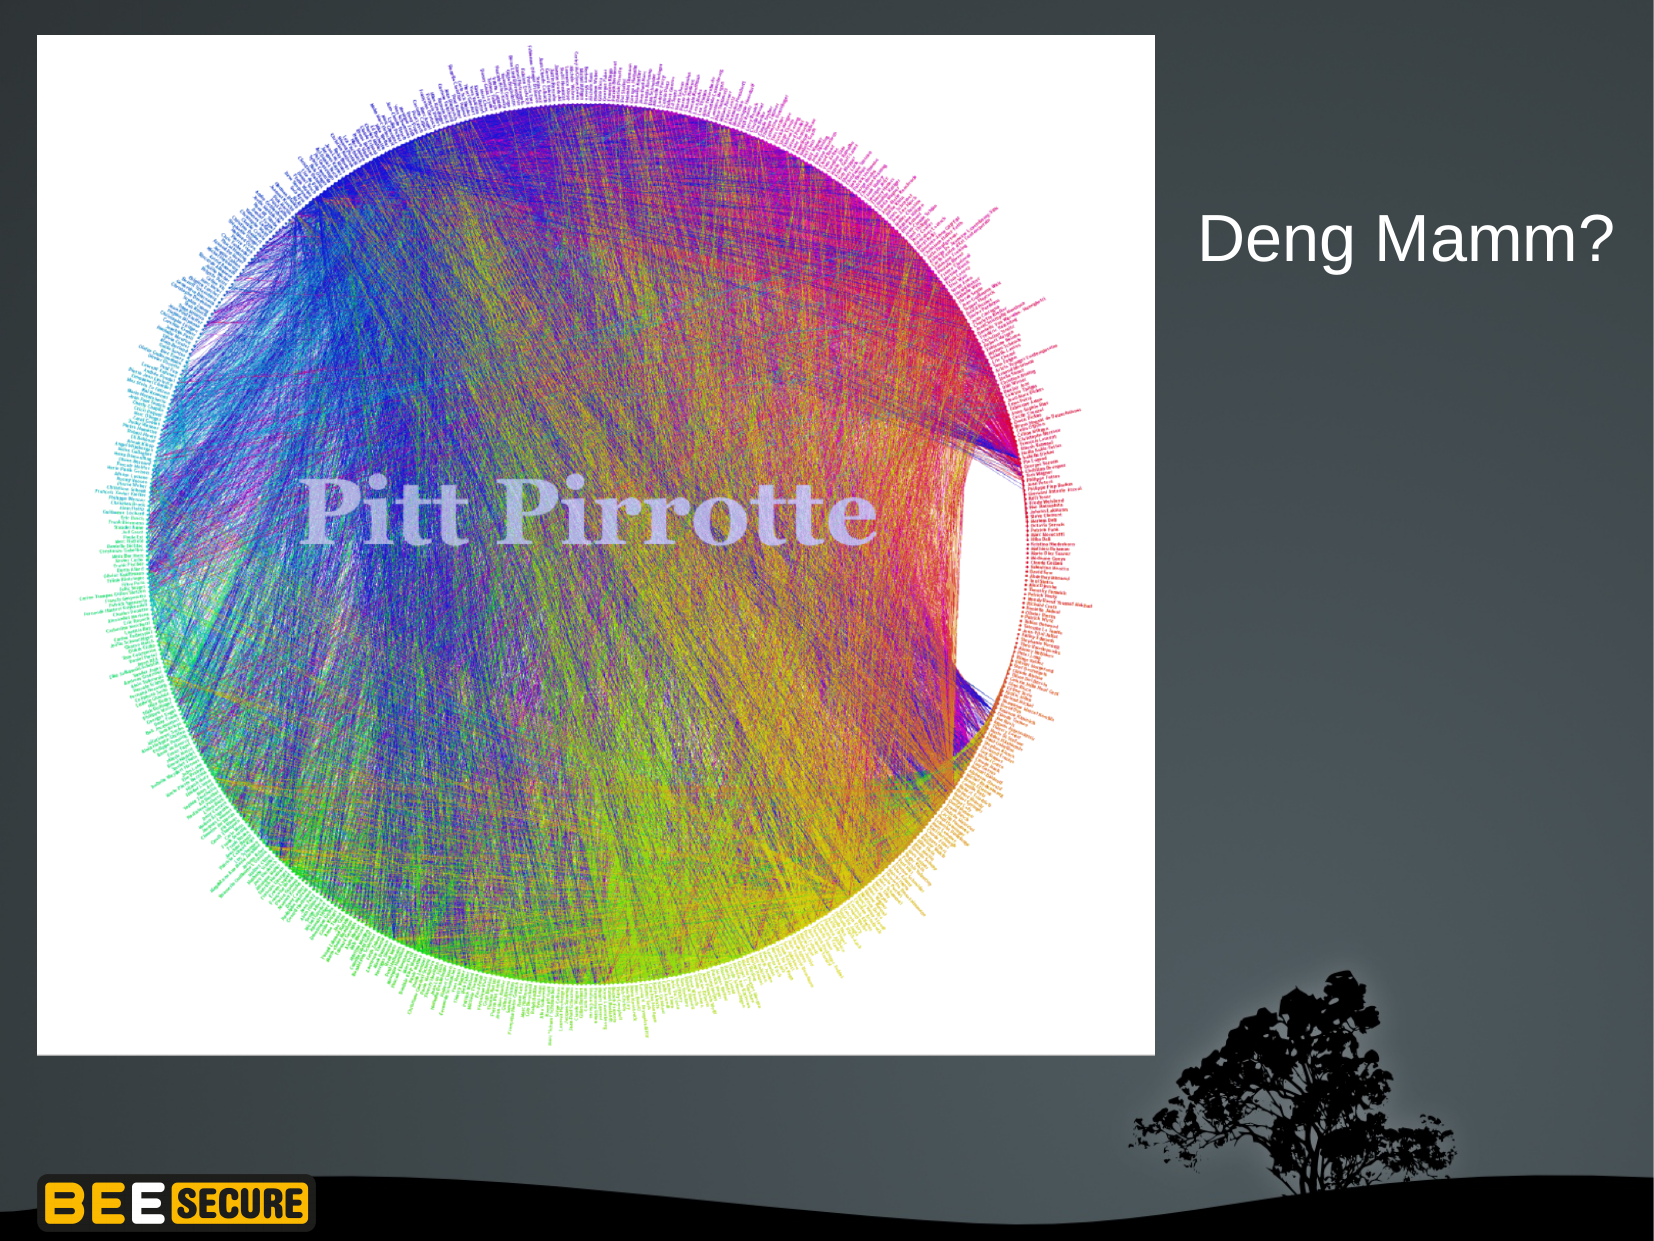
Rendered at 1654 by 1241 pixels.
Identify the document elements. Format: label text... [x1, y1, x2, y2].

title Social Media [1155, 49, 1571, 257]
picture [0, 0, 1654, 1241]
text_box Deng Mamm? [1182, 193, 1631, 283]
